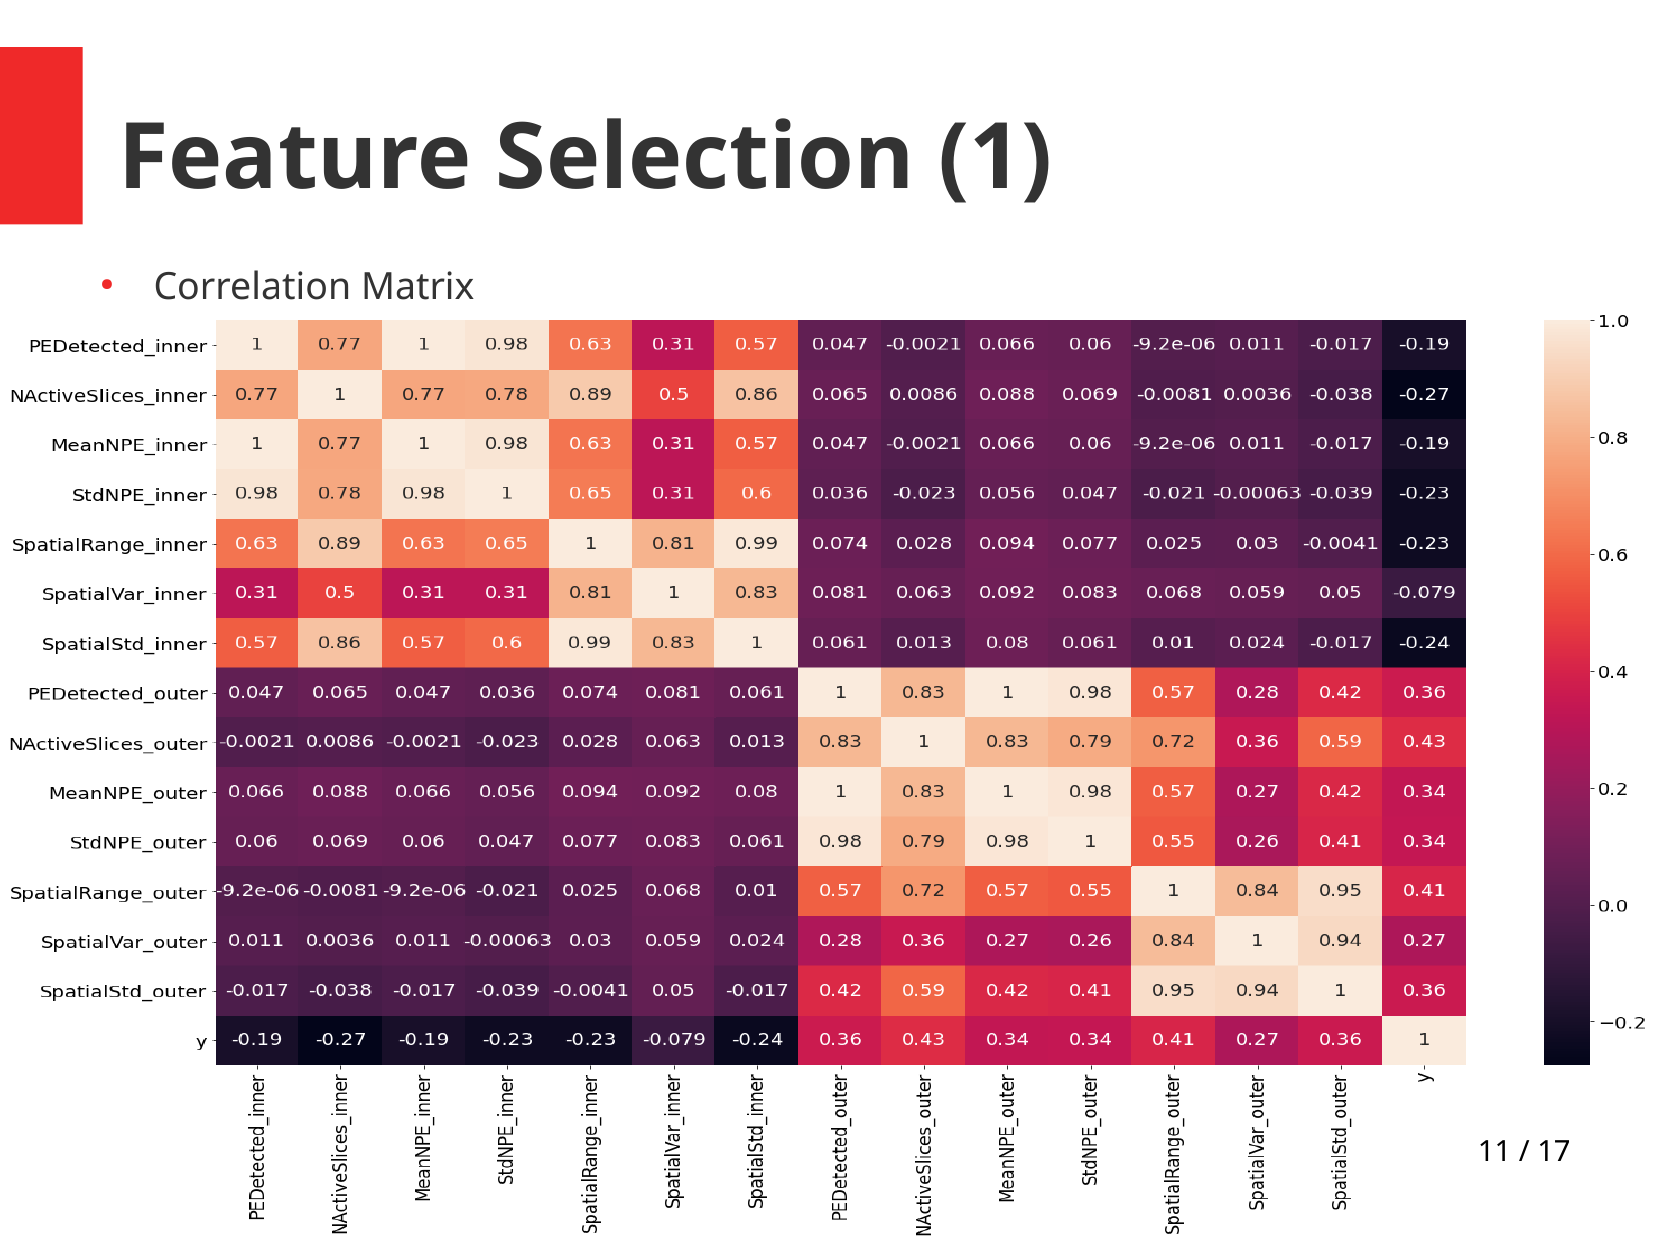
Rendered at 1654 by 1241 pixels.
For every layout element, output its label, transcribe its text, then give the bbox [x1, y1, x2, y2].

picture [0, 307, 1654, 1241]
list Correlation Matrix [82, 259, 1595, 307]
title Feature Selection (1) [118, 49, 1571, 257]
